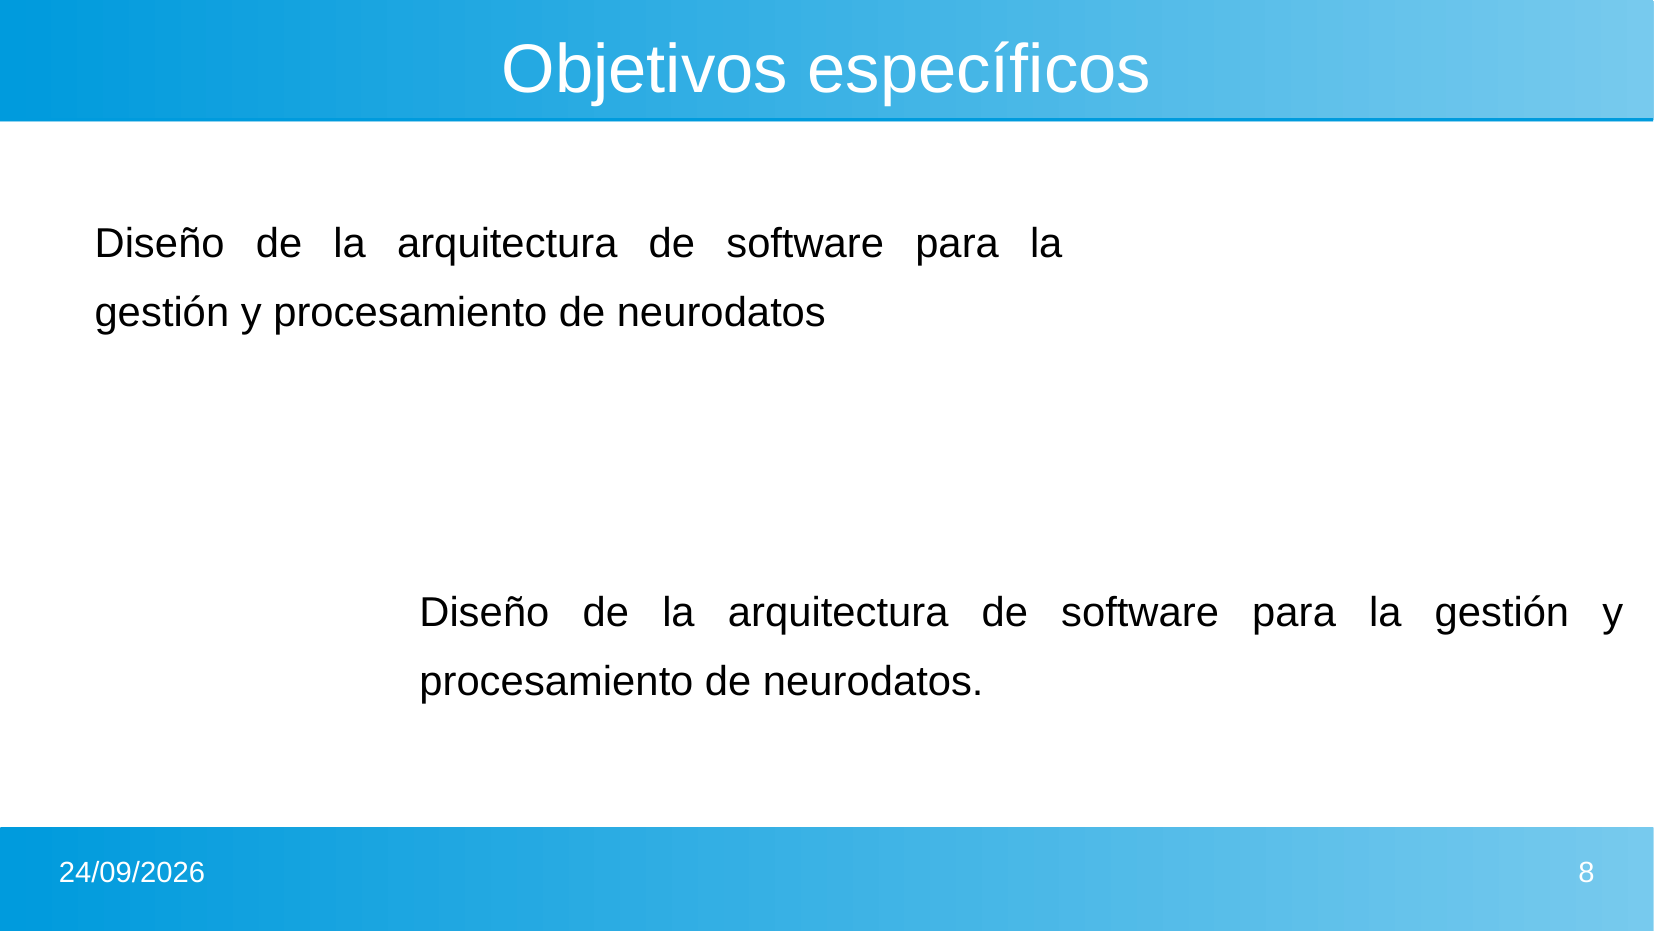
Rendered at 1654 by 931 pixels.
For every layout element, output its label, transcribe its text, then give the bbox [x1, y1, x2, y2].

list Diseño de la arquitectura de software para la gestión y procesamiento de neurodatos [59, 147, 1063, 384]
title Objetivos específicos [59, 29, 1595, 108]
list Diseño de la arquitectura de software para la gestión y procesamiento de neurodatos. [383, 561, 1625, 709]
